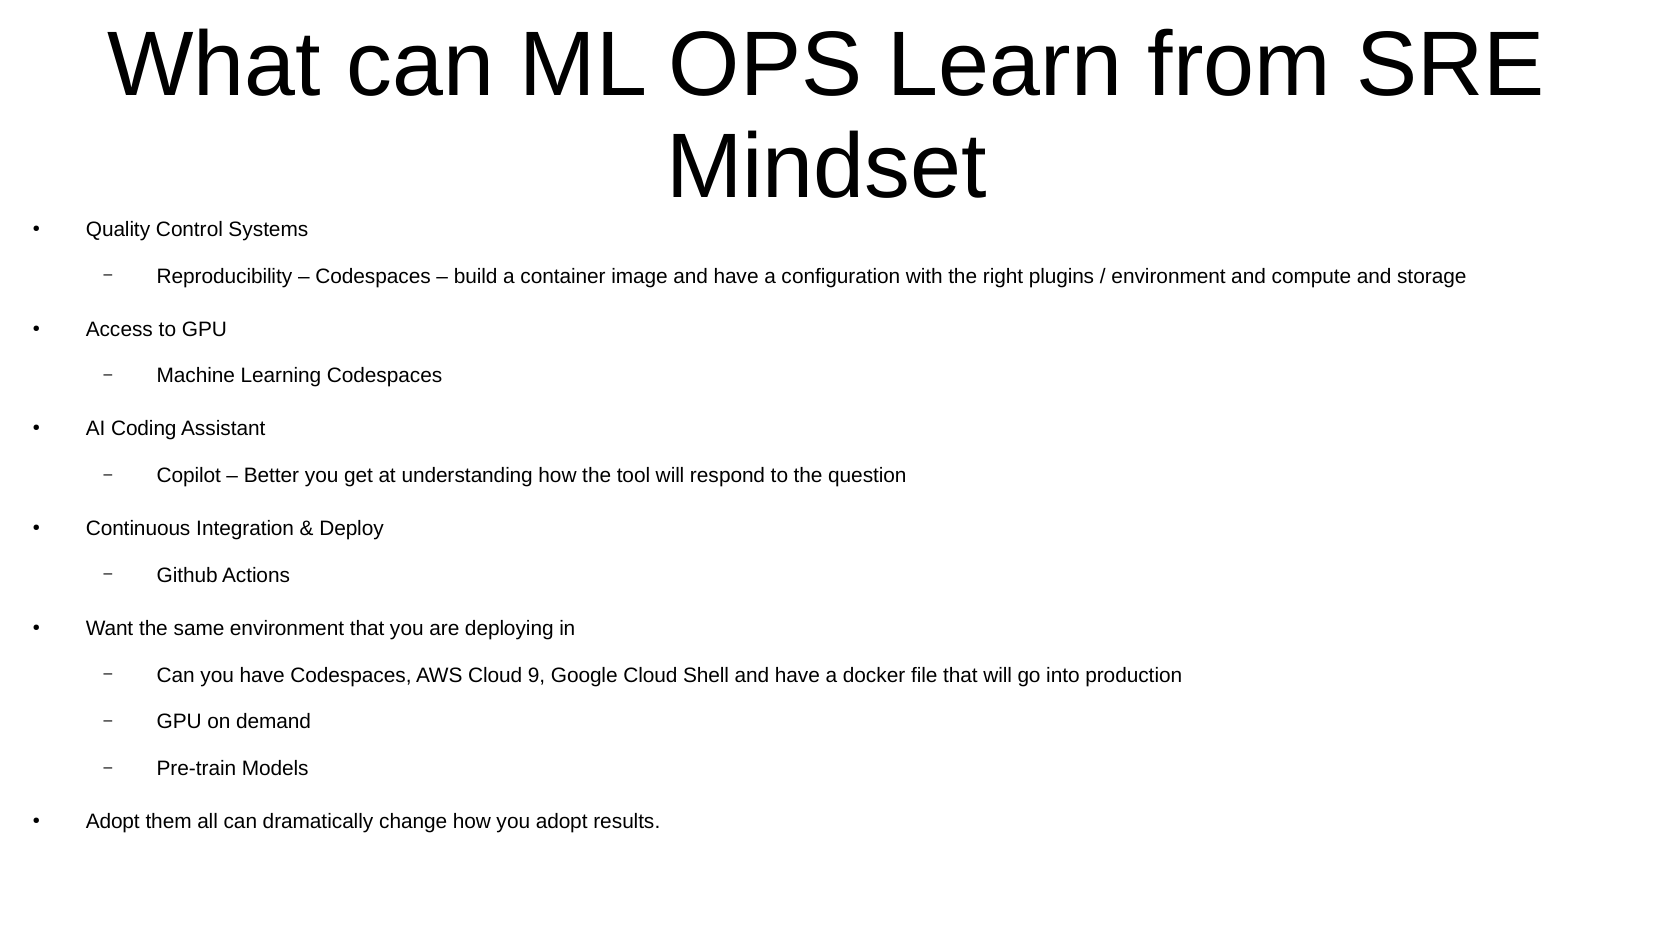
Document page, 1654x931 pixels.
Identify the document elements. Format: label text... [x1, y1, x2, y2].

title What can ML OPS Learn from SRE Mindset [82, 12, 1571, 217]
list Quality Control Systems Reproducibility – Codespaces – build a container image and have a configuration with the right plugins / environment and compute and storage Access to GPU Machine Learning Codespaces AI Coding Assistant Copilot – Better you get at understanding how the tool will respond to the question Continuous Integration & Deploy Github Actions Want the same environment that you are deploying in Can you have Codespaces, AWS Cloud 9, Google Cloud Shell and have a docker file that will go into production GPU on demand Pre-train Models Adopt them all can dramatically change how you adopt results. [15, 217, 1571, 916]
